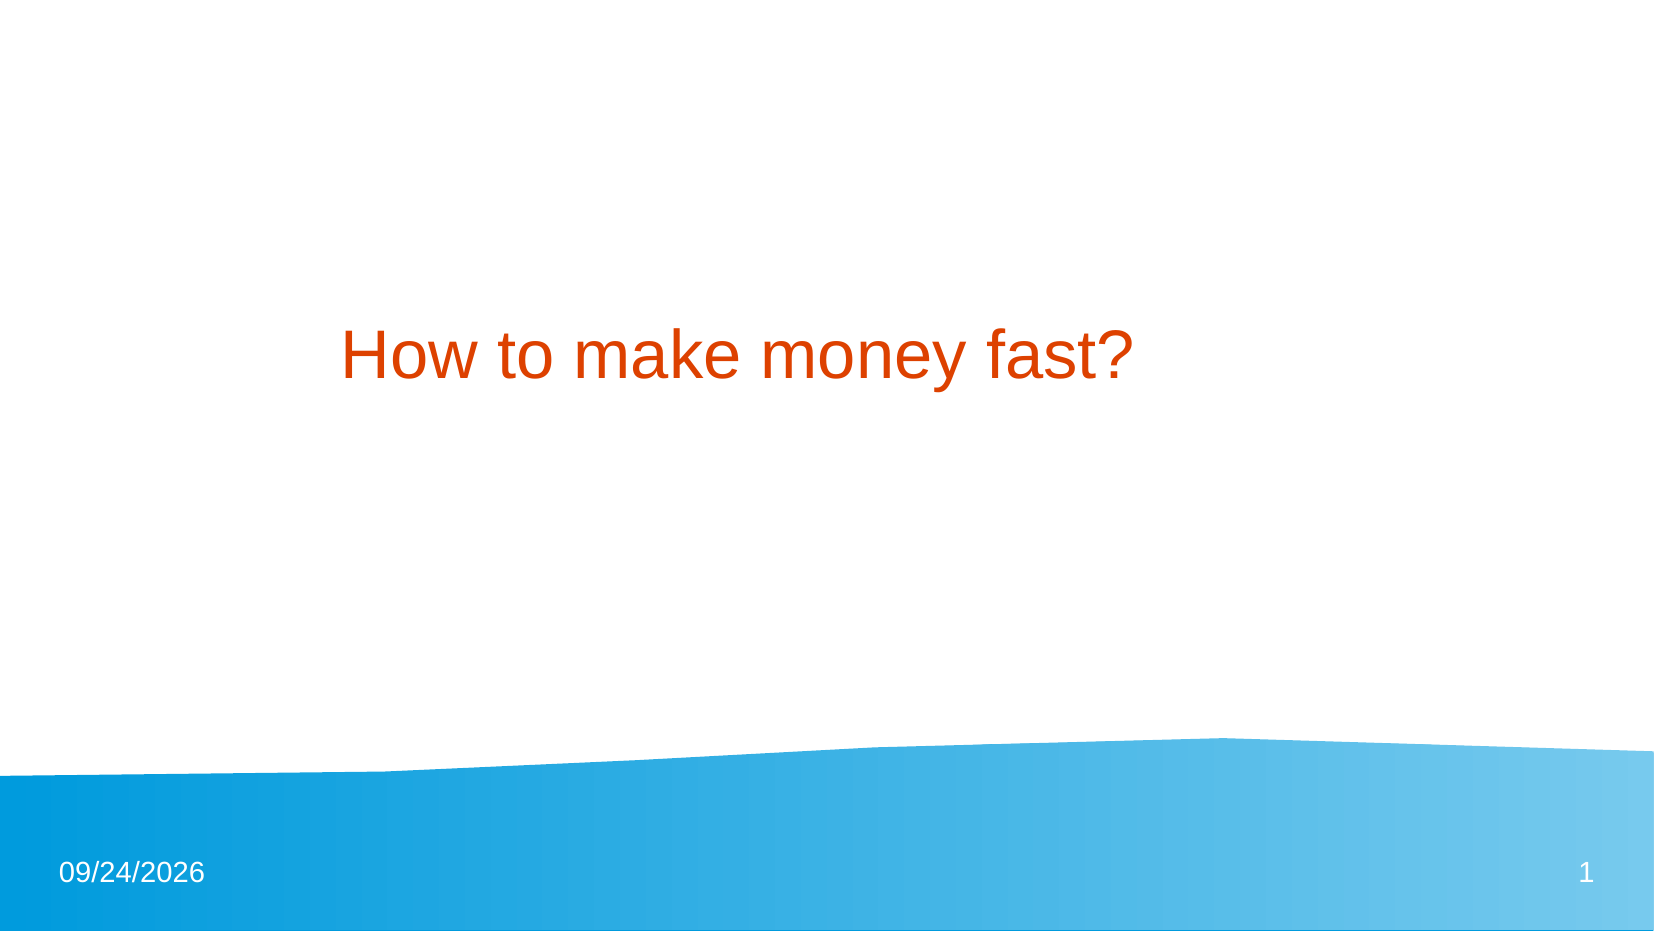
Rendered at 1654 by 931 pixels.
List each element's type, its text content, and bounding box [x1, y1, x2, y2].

title How to make money fast? [0, 265, 1477, 443]
